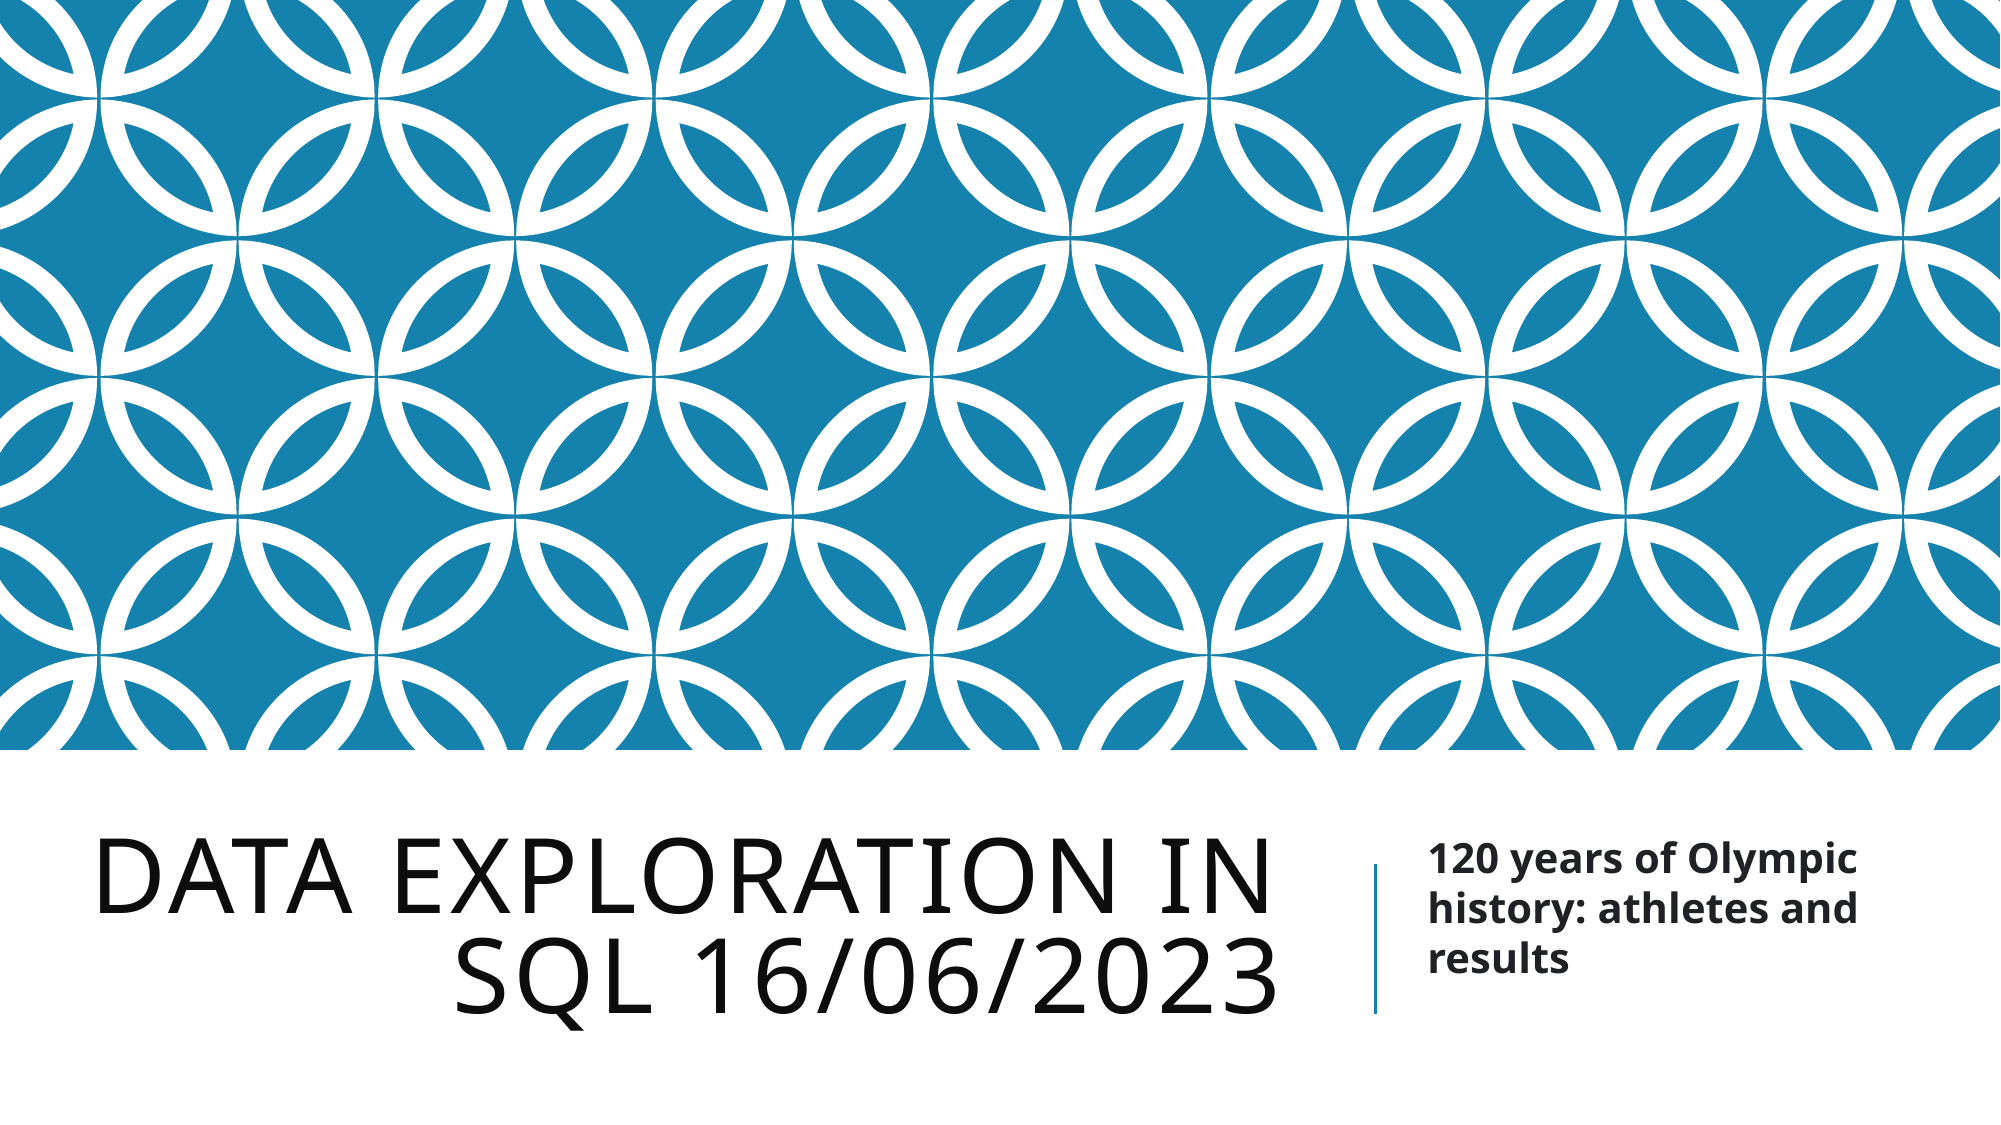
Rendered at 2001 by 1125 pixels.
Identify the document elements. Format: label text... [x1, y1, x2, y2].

title Data exploration in SQL 16/06/2023 [75, 813, 1351, 1054]
subtitle 120 years of Olympic history: athletes and results [1412, 813, 1938, 1054]
